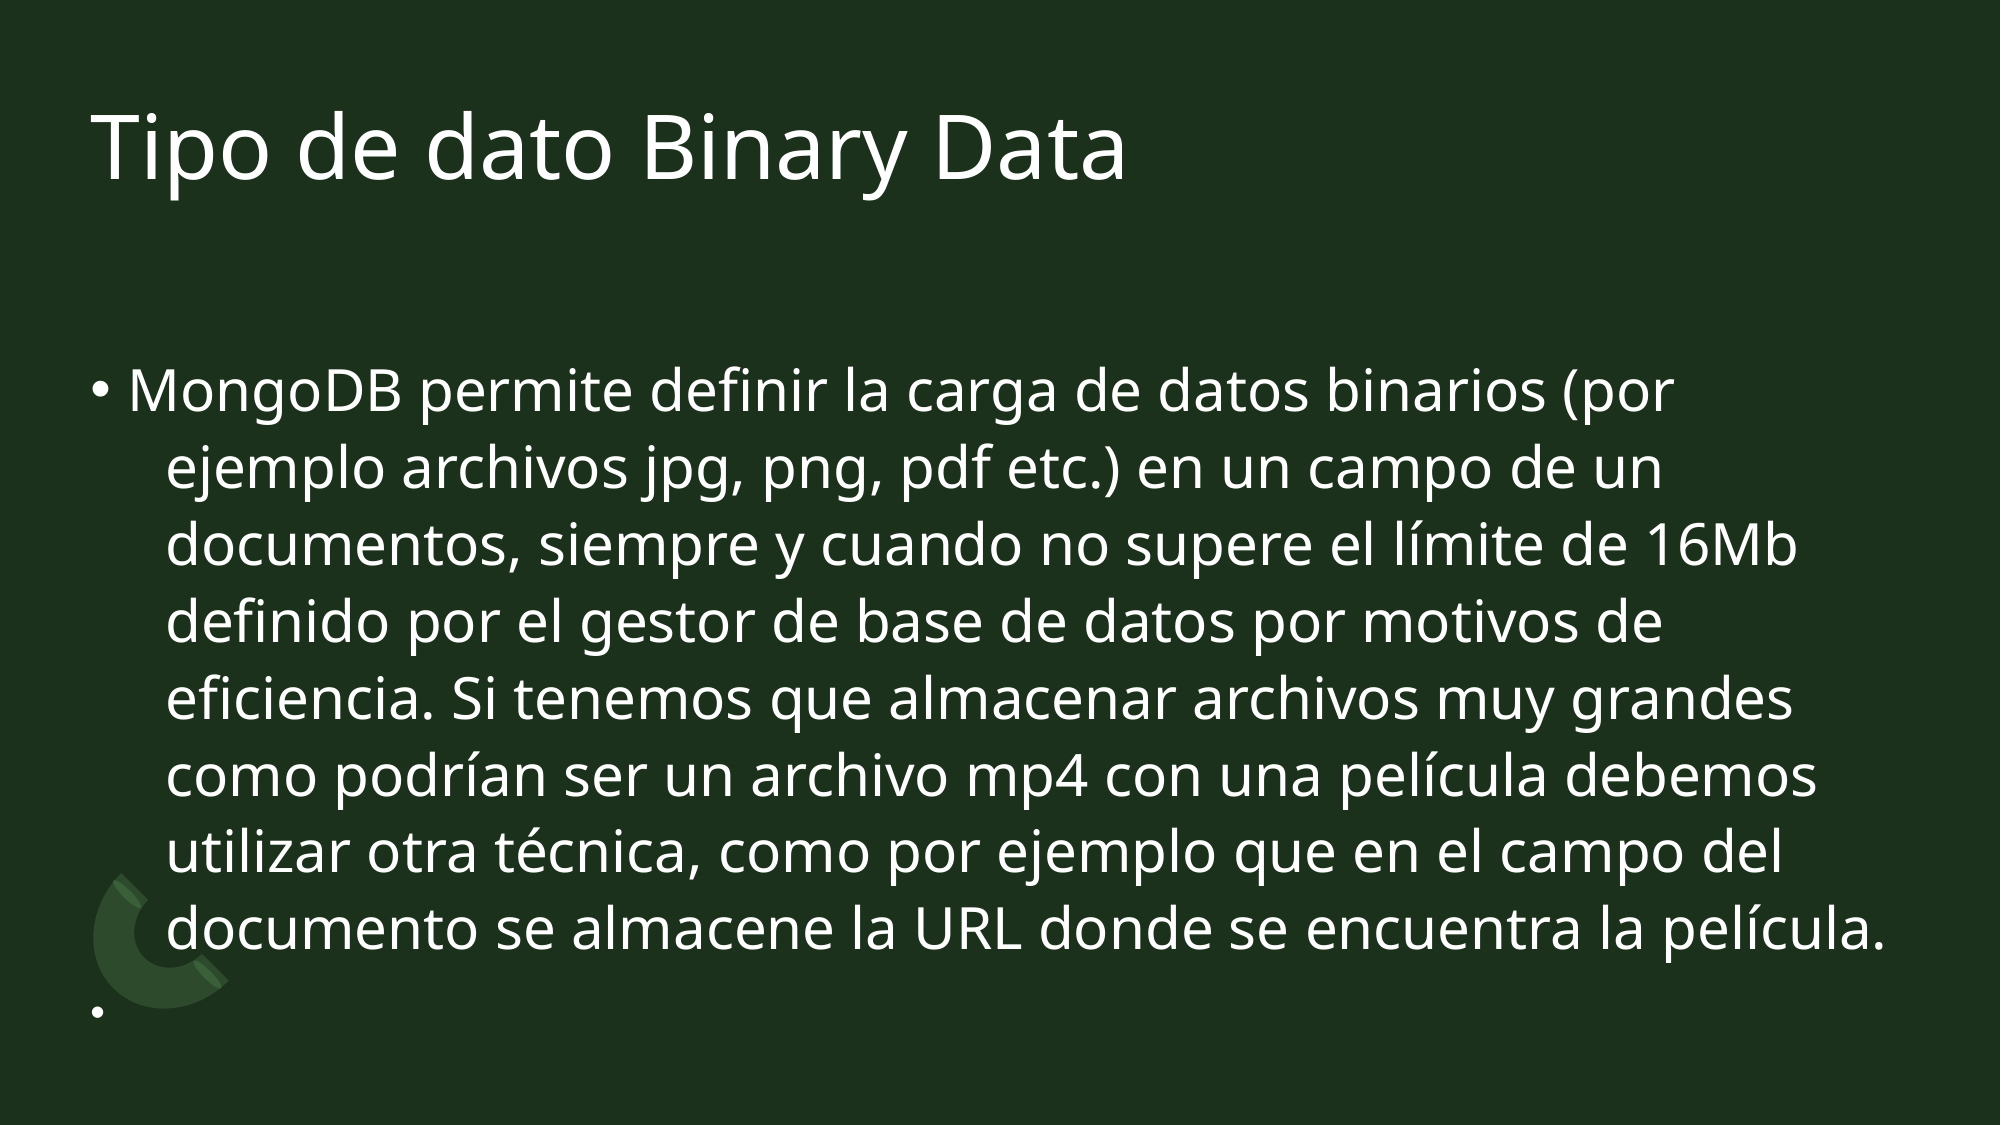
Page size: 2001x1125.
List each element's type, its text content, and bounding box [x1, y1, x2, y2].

list MongoDB permite definir la carga de datos binarios (por ejemplo archivos jpg, png, pdf etc.) en un campo de un documentos, siempre y cuando no supere el límite de 16Mb definido por el gestor de base de datos por motivos de eficiencia. Si tenemos que almacenar archivos muy grandes como podrían ser un archivo mp4 con una película debemos utilizar otra técnica, como por ejemplo que en el campo del documento se almacene la URL donde se encuentra la película. [90, 346, 1910, 1000]
title Tipo de dato Binary Data [90, 90, 1910, 309]
